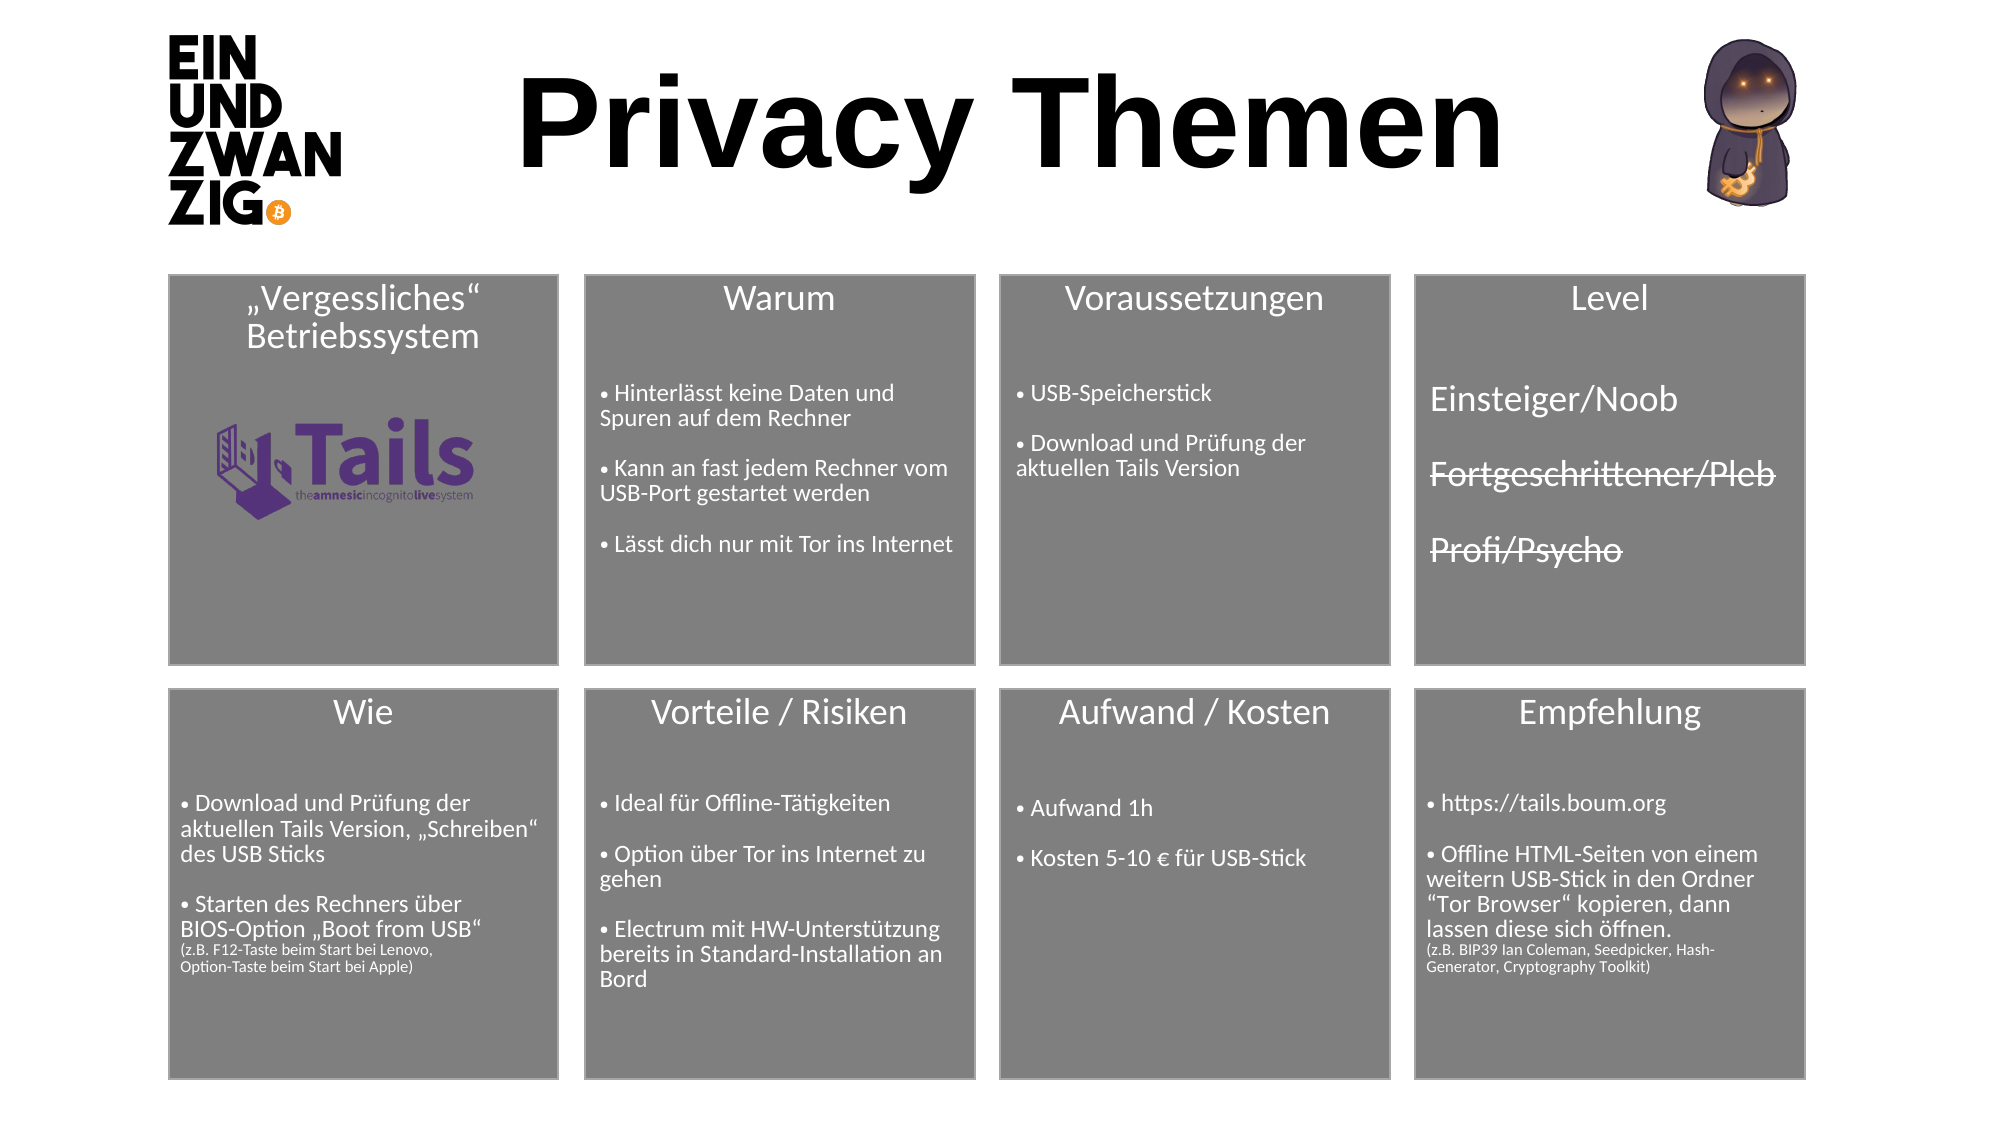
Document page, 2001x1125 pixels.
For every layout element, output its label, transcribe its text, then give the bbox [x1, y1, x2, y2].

text_box Einsteiger/Noob Fortgeschrittener/Pleb Profi/Psycho [1415, 375, 1805, 665]
text_box Download und Prüfung der aktuellen Tails Version, „Schreiben“ des USB Sticks Starten des Rechners über BIOS-Option „Boot from USB“ (z.B. F12-Taste beim Start bei Lenovo, Option-Taste beim Start bei Apple) [165, 786, 555, 1075]
text_box https://tails.boum.org Offline HTML-Seiten von einem weitern USB-Stick in den Ordner “Tor Browser“ kopieren, dann lassen diese sich öffnen. (z.B. BIP39 Ian Coleman, Seedpicker, Hash-Generator, Cryptography Toolkit) [1411, 786, 1801, 1075]
text_box „Vergessliches“ Betriebssystem [169, 275, 558, 665]
text_box Aufwand 1h Kosten 5-10 € für USB-Stick [1001, 790, 1391, 1079]
picture [168, 35, 358, 225]
text_box USB-Speicherstick Download und Prüfung der aktuellen Tails Version [1001, 375, 1391, 665]
text_box Ideal für Offline-Tätigkeiten Option über Tor ins Internet zu gehen Electrum mit HW-Unterstützung bereits in Standard-Installation an Bord [585, 786, 974, 1075]
text_box Hinterlässt keine Daten und Spuren auf dem Rechner Kann an fast jedem Rechner vom USB-Port gestartet werden Lässt dich nur mit Tor ins Internet [585, 375, 975, 665]
picture [1607, 0, 1887, 260]
picture [214, 416, 476, 521]
